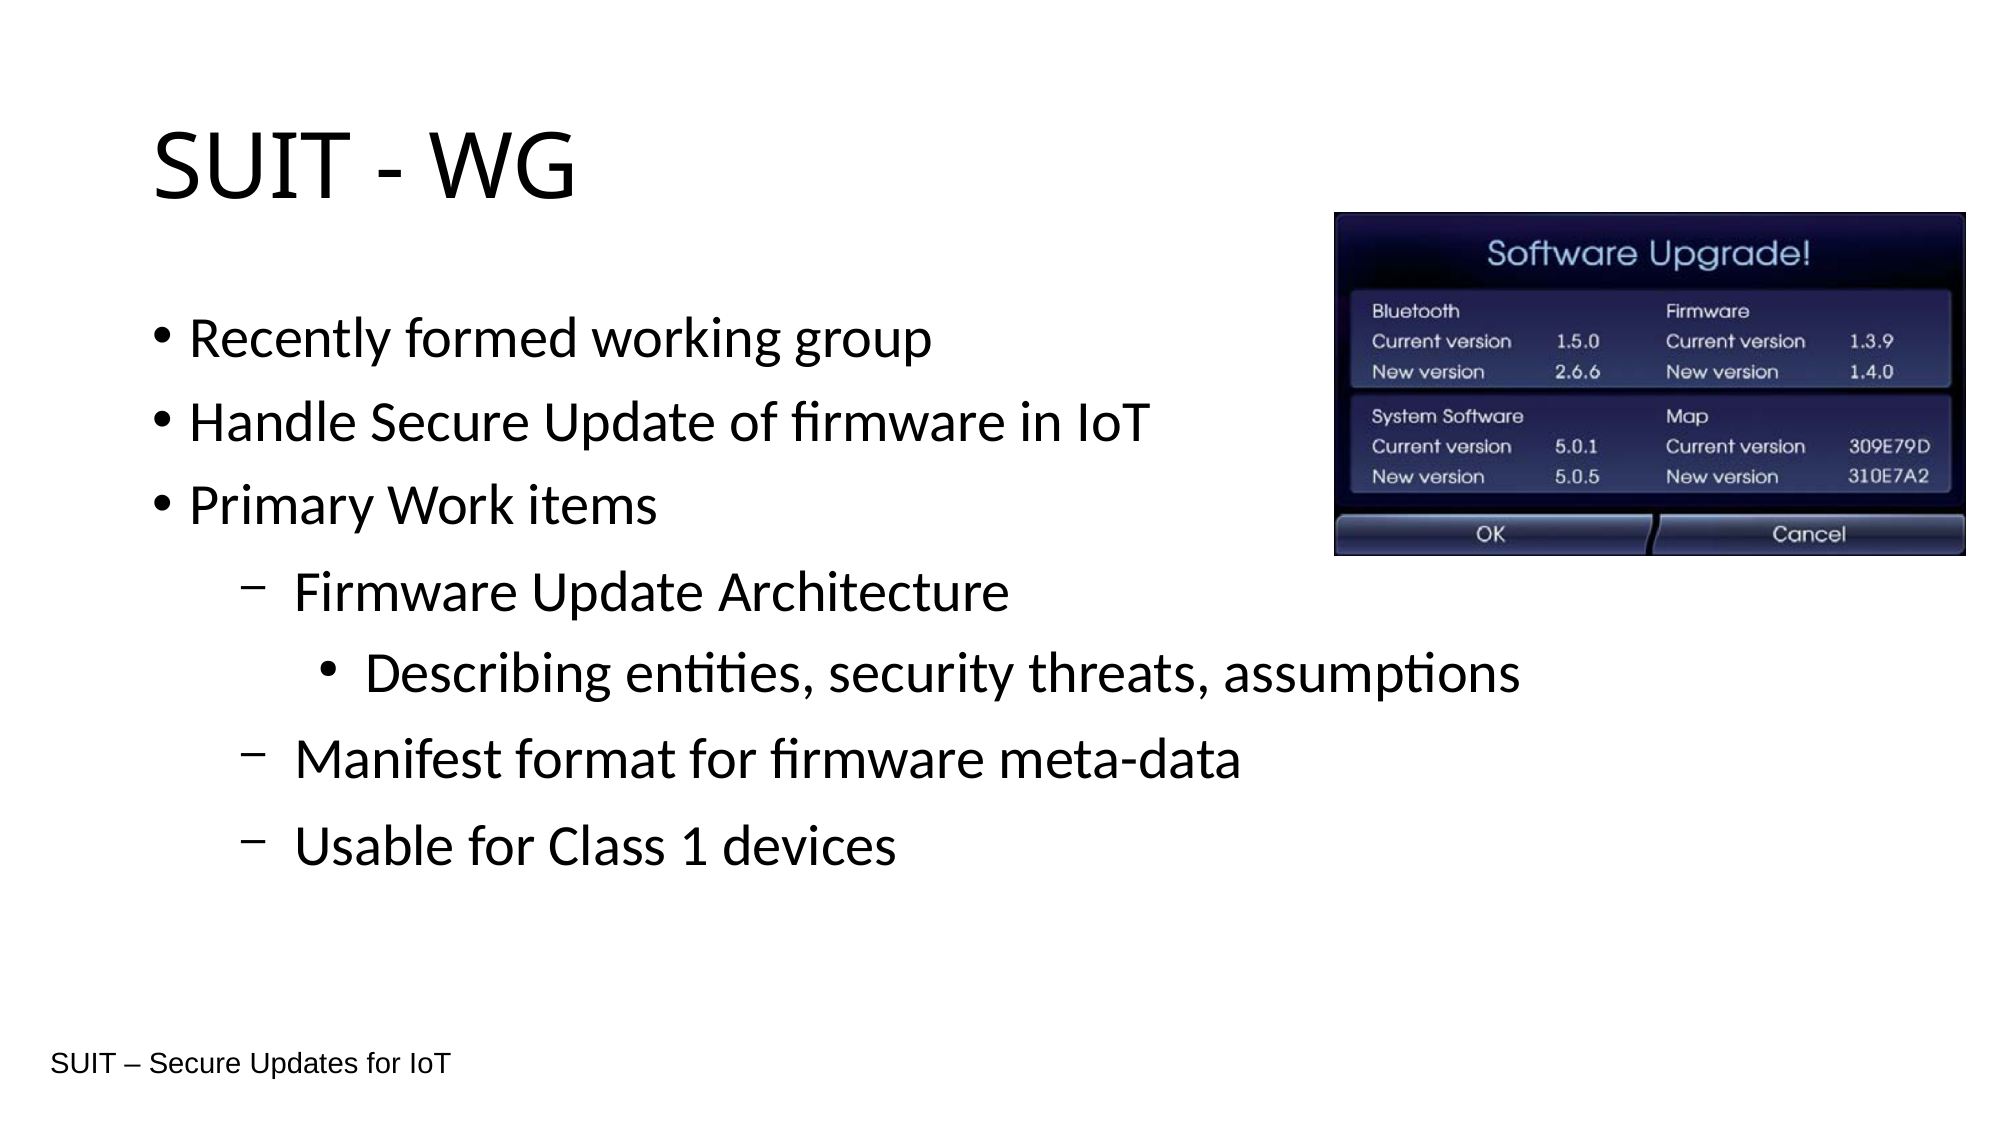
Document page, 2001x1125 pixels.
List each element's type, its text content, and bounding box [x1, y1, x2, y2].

title SUIT - WG [137, 59, 1863, 278]
list Recently formed working group Handle Secure Update of firmware in IoT Primary Work items Firmware Update Architecture Describing entities, security threats, assumptions Manifest format for firmware meta-data Usable for Class 1 devices [137, 299, 1863, 1014]
text_box SUIT – Secure Updates for IoT [35, 1039, 468, 1091]
picture [1334, 212, 1966, 556]
